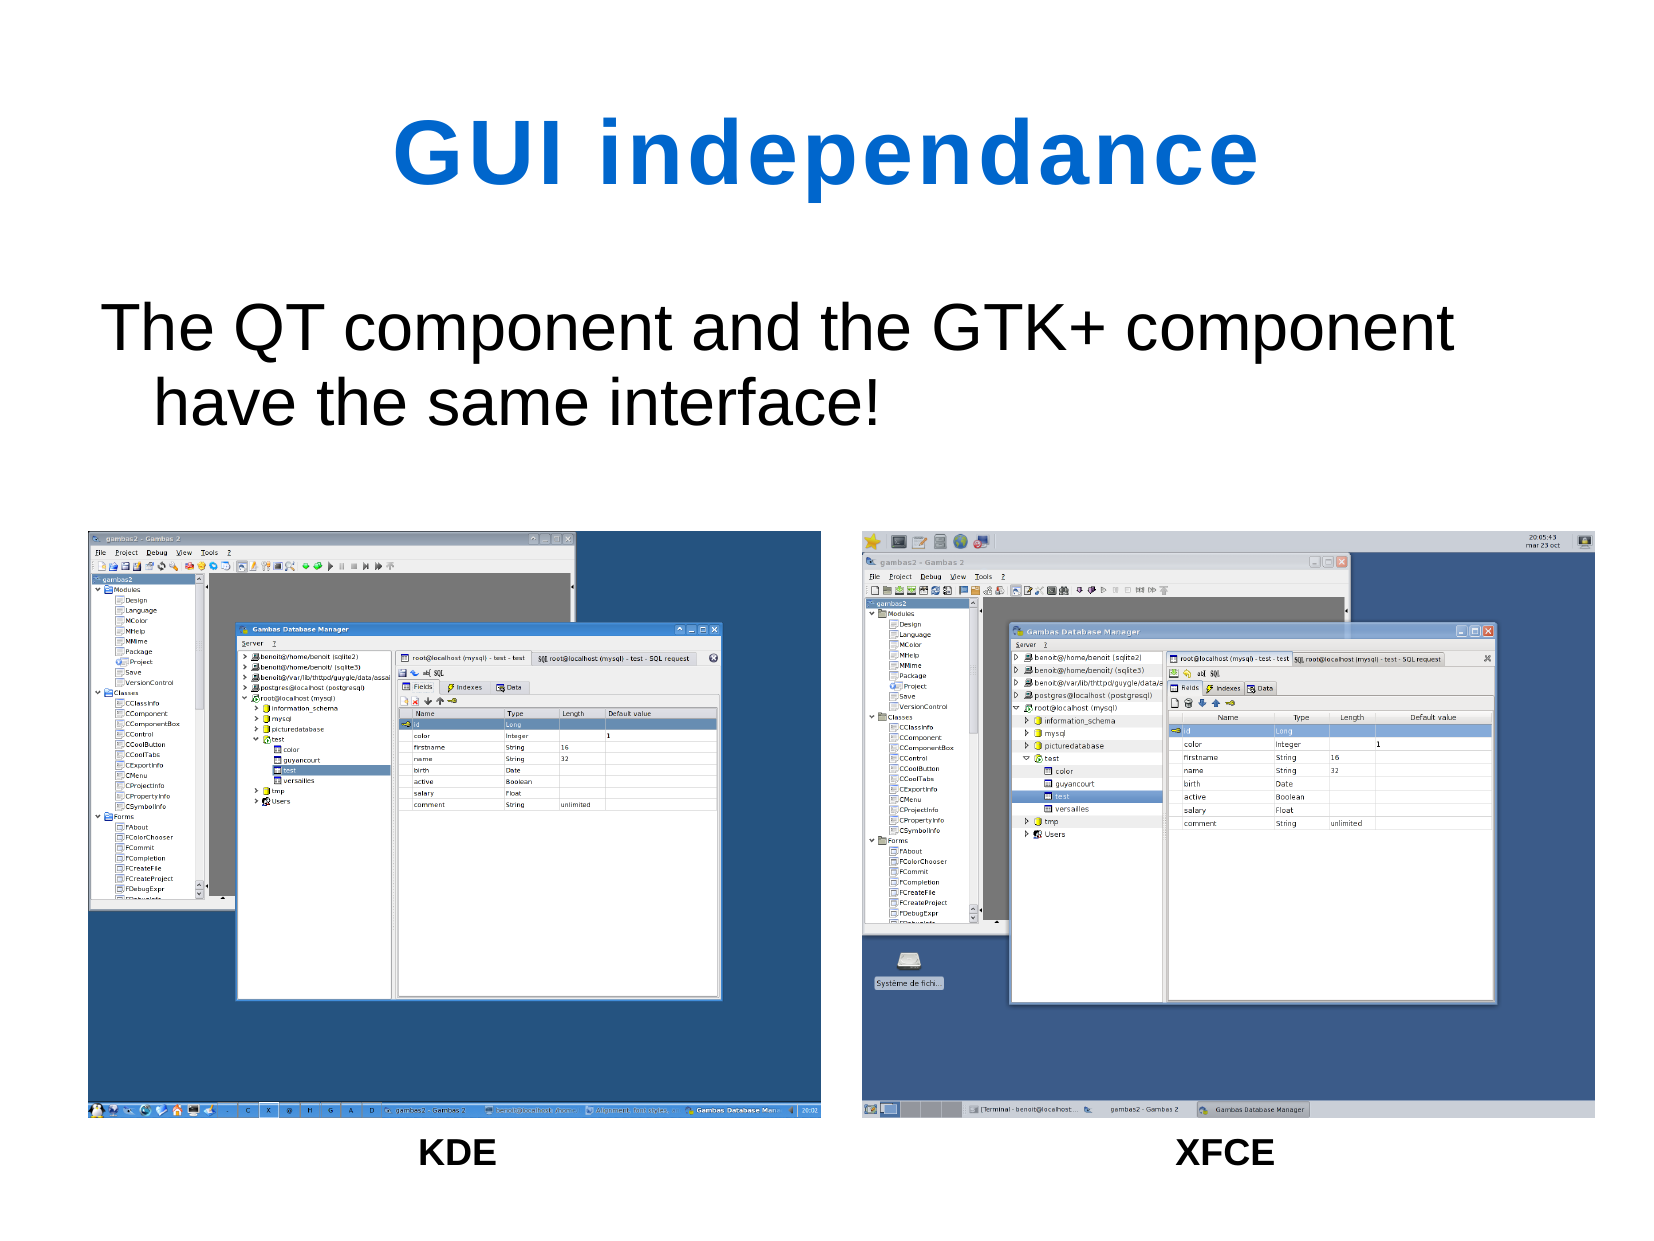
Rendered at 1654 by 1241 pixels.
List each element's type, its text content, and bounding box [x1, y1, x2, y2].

picture [88, 531, 821, 1118]
title GUI independance [82, 49, 1571, 257]
text_box KDE [88, 1124, 827, 1182]
text_box XFCE [856, 1124, 1595, 1182]
picture [862, 531, 1595, 1118]
list The QT component and the GTK+ component have the same interface! [82, 290, 1571, 1109]
